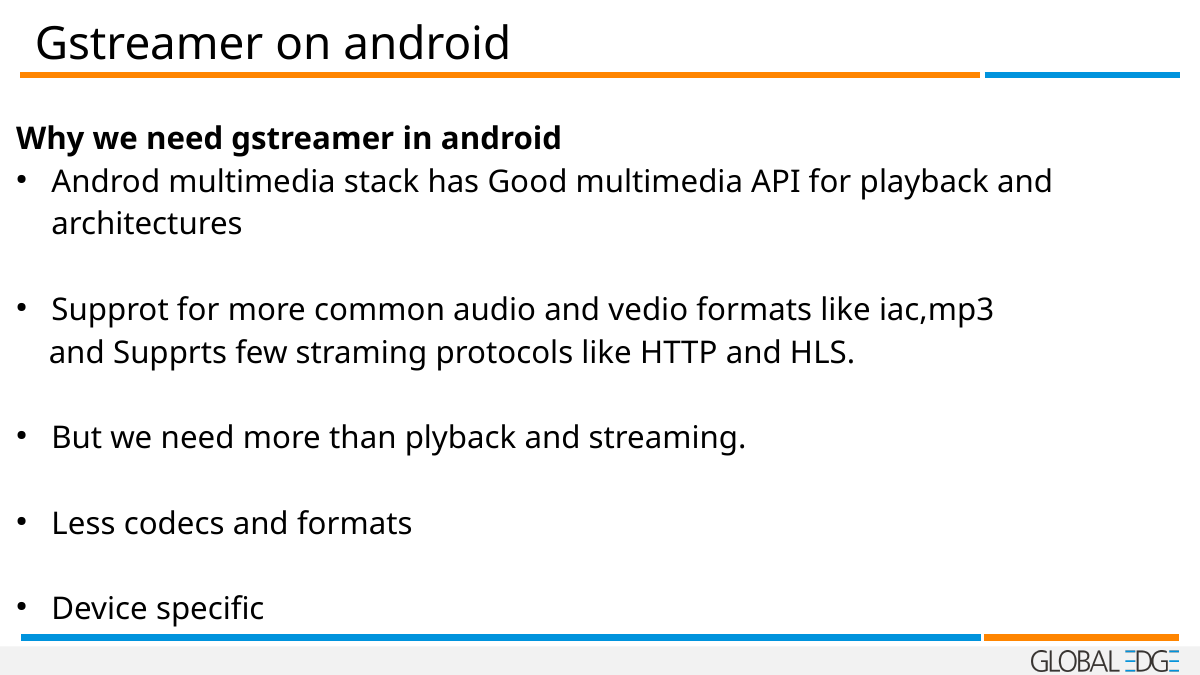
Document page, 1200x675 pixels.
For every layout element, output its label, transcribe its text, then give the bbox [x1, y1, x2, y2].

text_box Why we need gstreamer in android Androd multimedia stack has Good multimedia API for playback and architectures Supprot for more common audio and vedio formats like iac,mp3 and Supprts few straming protocols like HTTP and HLS. But we need more than plyback and streaming. Less codecs and formats Device specific Few streaming protocols [1, 87, 1199, 675]
title Gstreamer on android [23, 14, 1099, 68]
